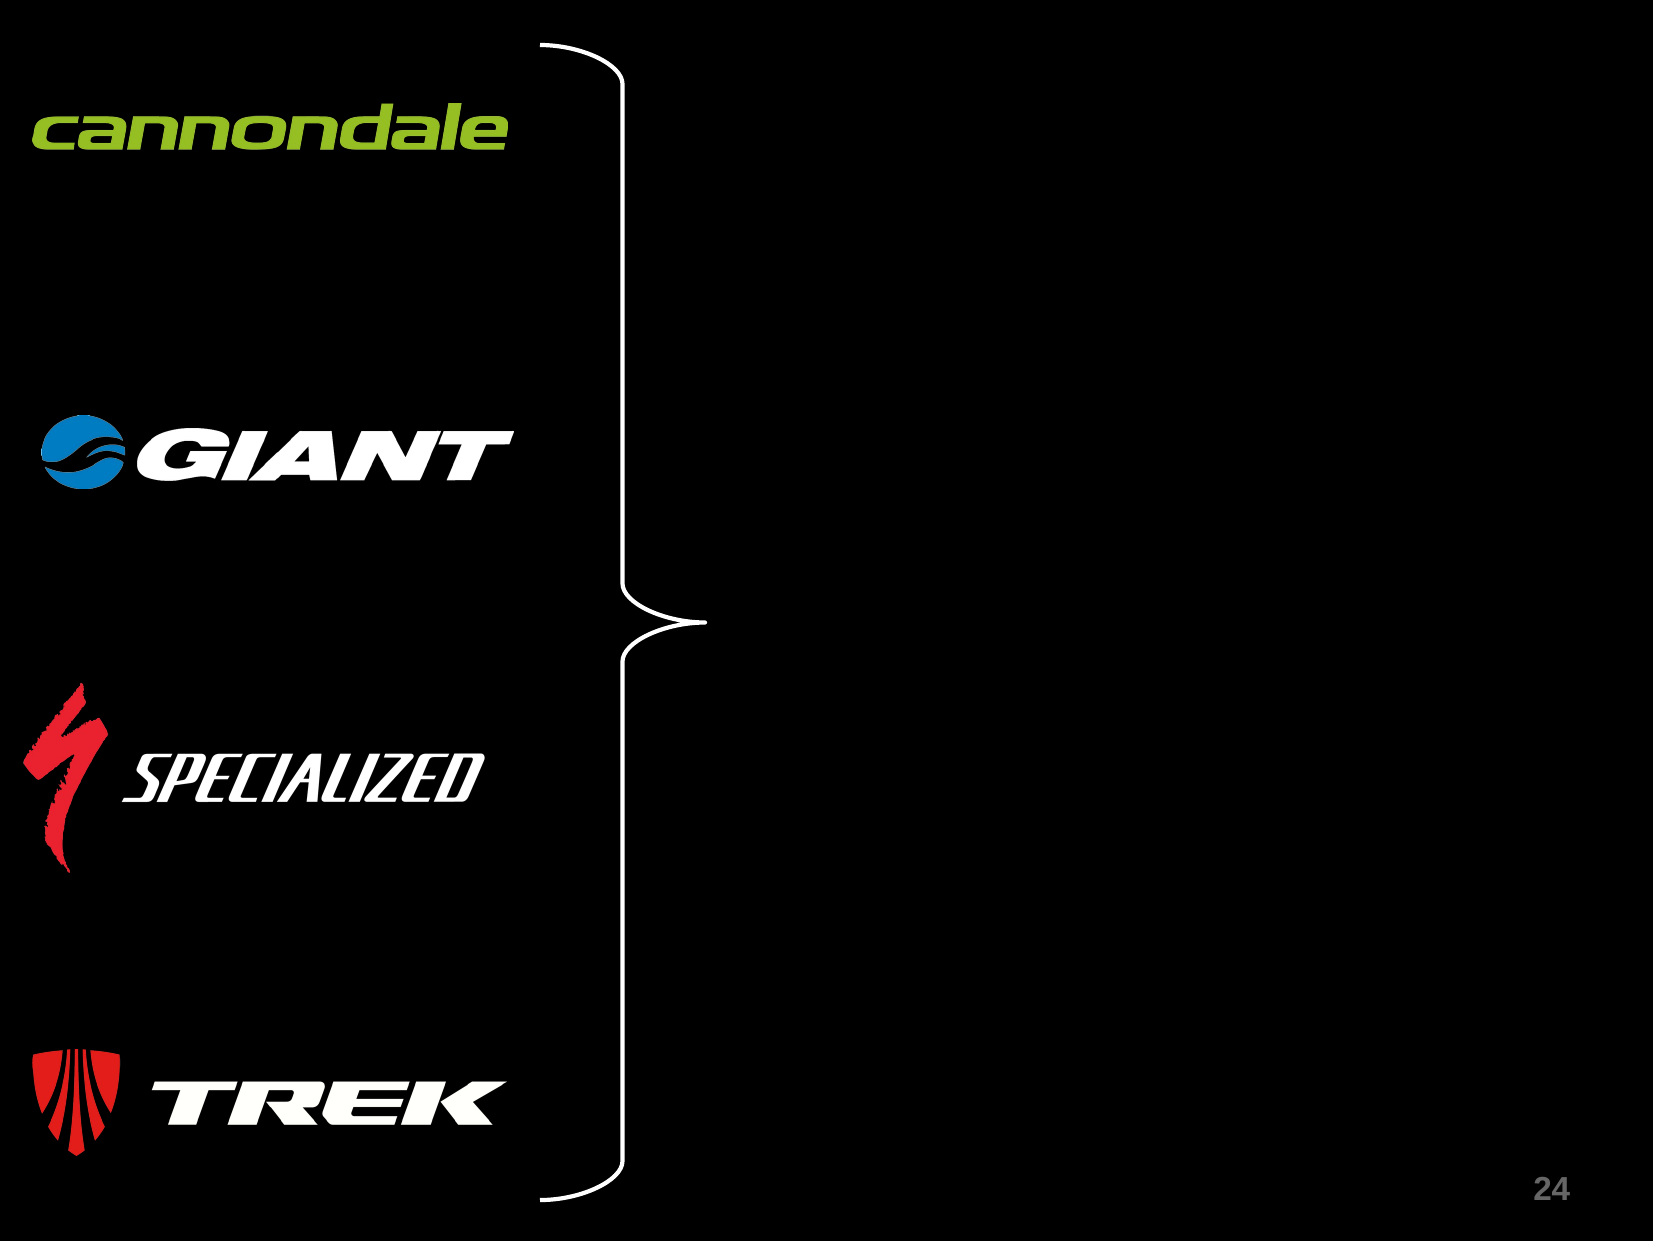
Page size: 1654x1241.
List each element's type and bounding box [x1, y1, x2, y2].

picture [32, 103, 508, 151]
picture [41, 415, 514, 489]
picture [8, 676, 499, 879]
picture [32, 1049, 508, 1156]
